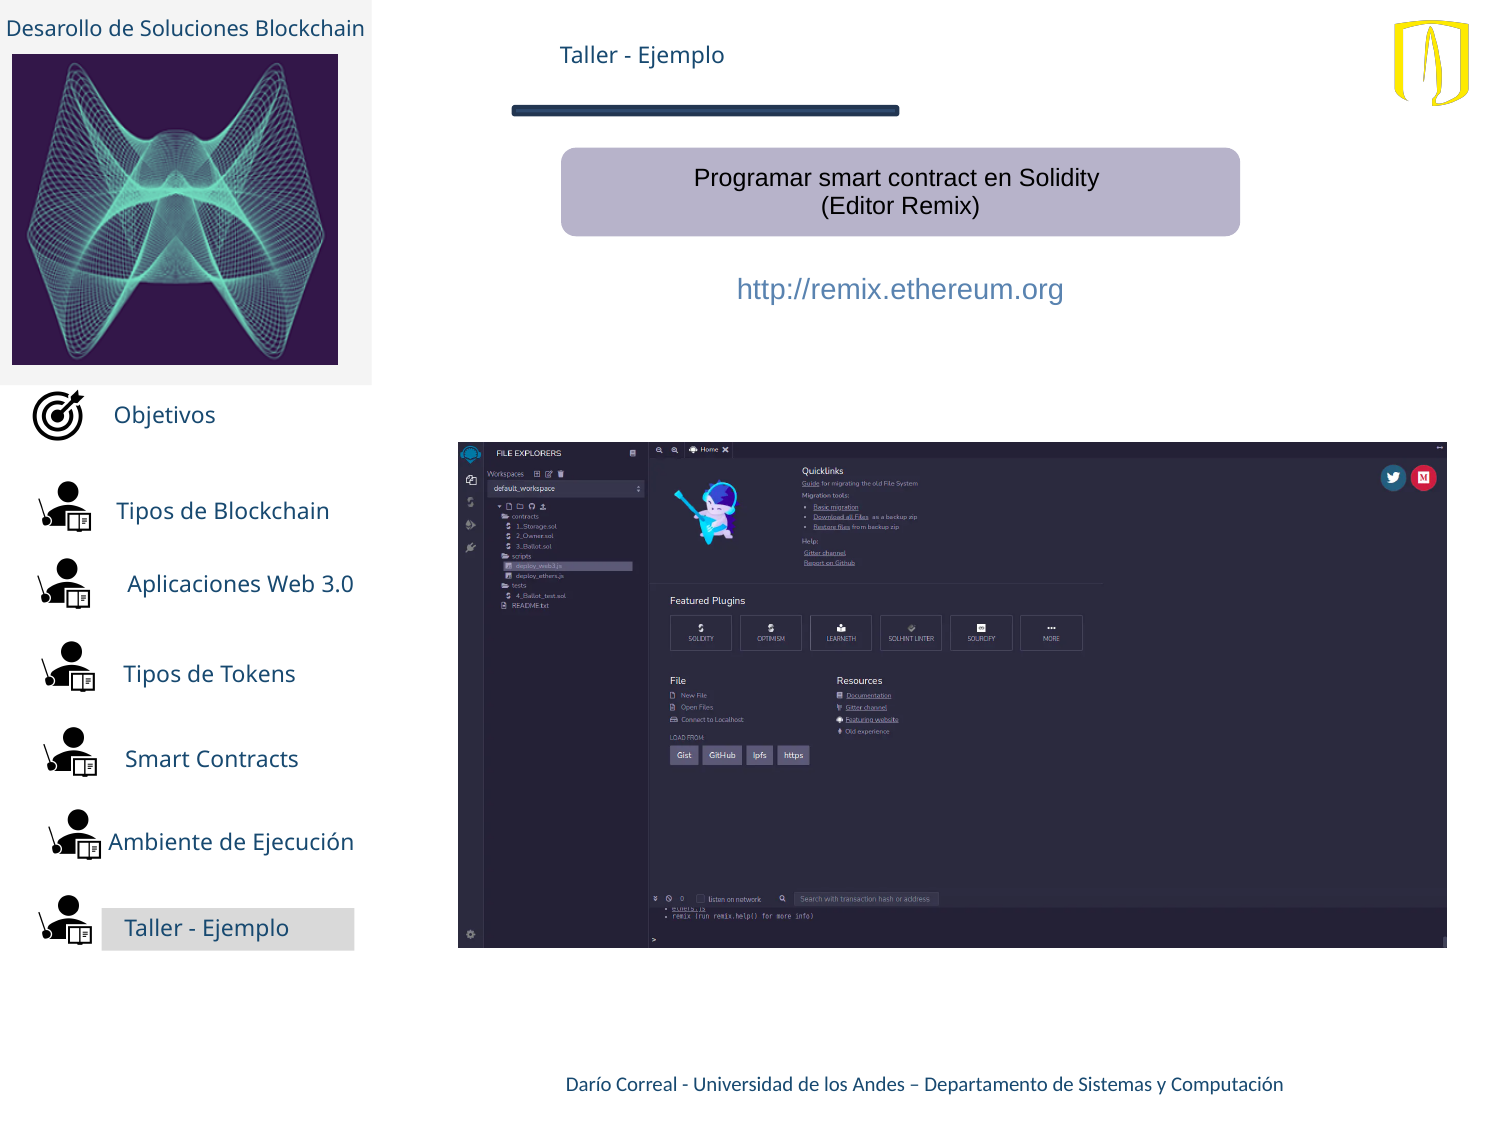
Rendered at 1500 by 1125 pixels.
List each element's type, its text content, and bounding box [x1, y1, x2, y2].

text_box Tipos de Blockchain [101, 489, 346, 532]
text_box Aplicaciones Web 3.0 [112, 562, 370, 605]
text_box http://remix.ethereum.org [708, 265, 1093, 328]
picture [12, 54, 338, 365]
picture [27, 384, 90, 446]
picture [37, 472, 99, 535]
picture [458, 442, 1447, 948]
text_box Smart Contracts [110, 737, 314, 781]
text_box [101, 908, 355, 951]
text_box Ambiente de Ejecución [63, 820, 370, 863]
picture [1387, 19, 1476, 107]
text_box Tipos de Tokens [108, 652, 312, 695]
picture [36, 549, 98, 612]
text_box [513, 107, 898, 115]
text_box Programar smart contract en Solidity (Editor Remix) [561, 147, 1241, 237]
picture [37, 886, 100, 948]
picture [47, 800, 109, 863]
picture [40, 632, 103, 695]
picture [42, 718, 105, 780]
text_box Darío Correal - Universidad de los Andes – Departamento de Sistemas y Computación [551, 1062, 1300, 1103]
text_box Taller - Ejemplo [544, 32, 740, 76]
text_box Taller - Ejemplo [109, 905, 305, 949]
text_box Objetivos [98, 393, 231, 437]
